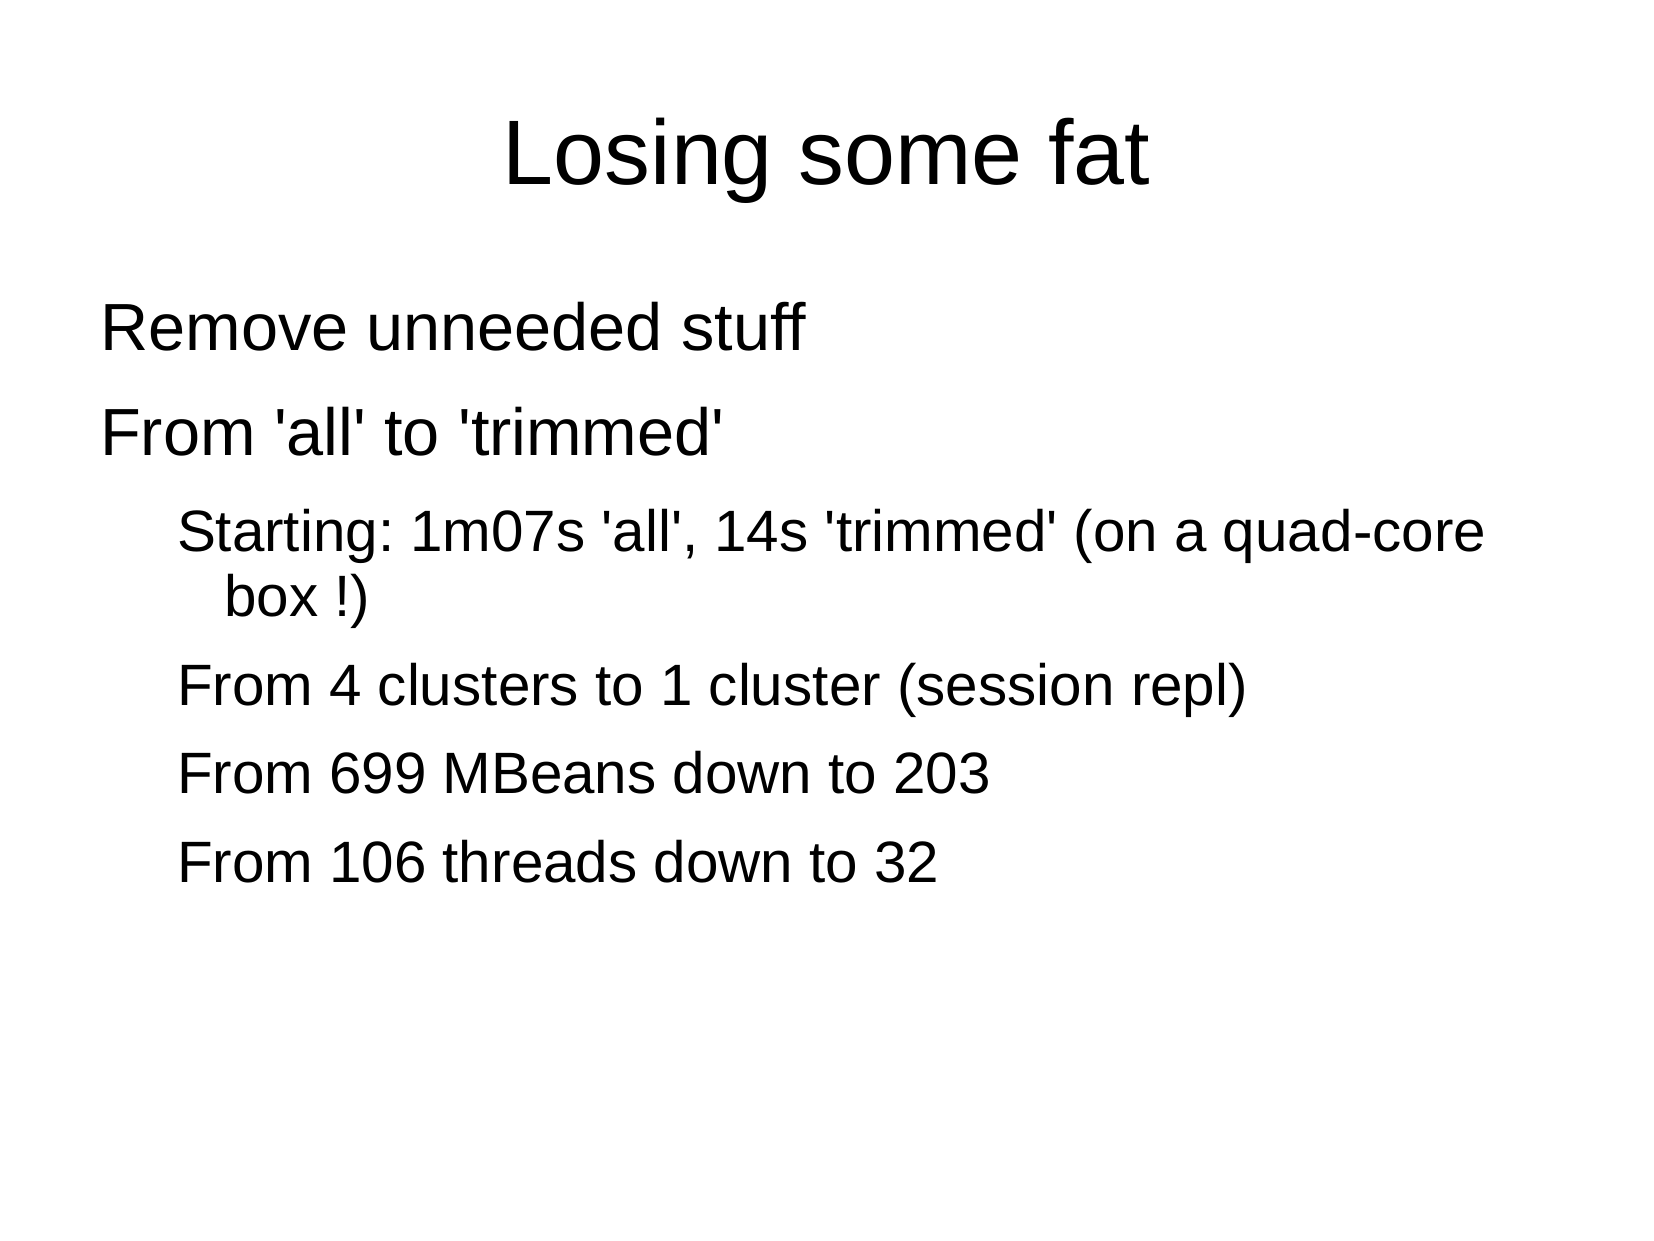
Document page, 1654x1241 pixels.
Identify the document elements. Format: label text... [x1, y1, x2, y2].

title Losing some fat [82, 56, 1571, 250]
list Remove unneeded stuff From 'all' to 'trimmed' Starting: 1m07s 'all', 14s 'trimmed' (on a quad-core box !) From 4 clusters to 1 cluster (session repl) From 699 MBeans down to 203 From 106 threads down to 32 [82, 290, 1571, 1094]
